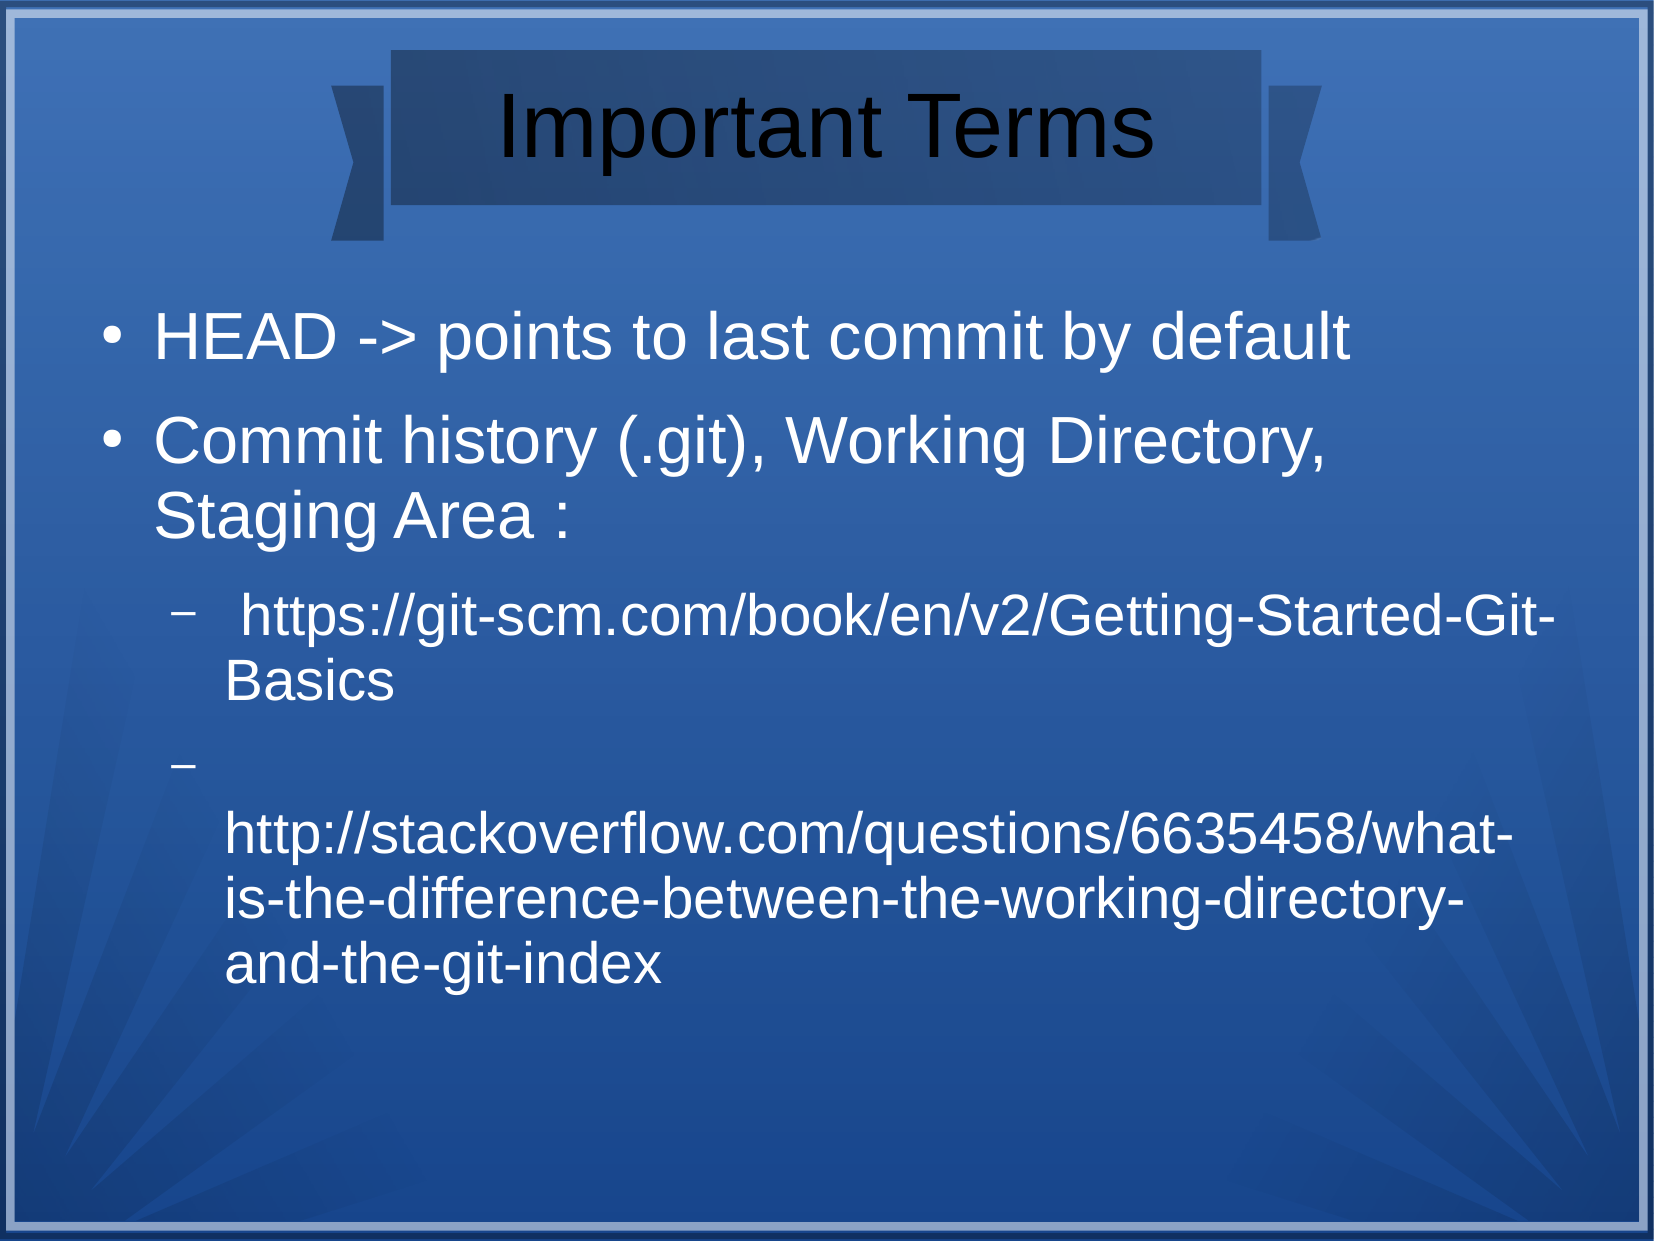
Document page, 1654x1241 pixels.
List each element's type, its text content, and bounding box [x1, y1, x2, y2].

title Important Terms [389, 47, 1264, 205]
list HEAD -> points to last commit by default Commit history (.git), Working Directory, Staging Area : https://git-scm.com/book/en/v2/Getting-Started-Git-Basics http://stackoverflow.com/questions/6635458/what-is-the-difference-between-the-working-directory-and-the-git-index [82, 299, 1571, 1241]
